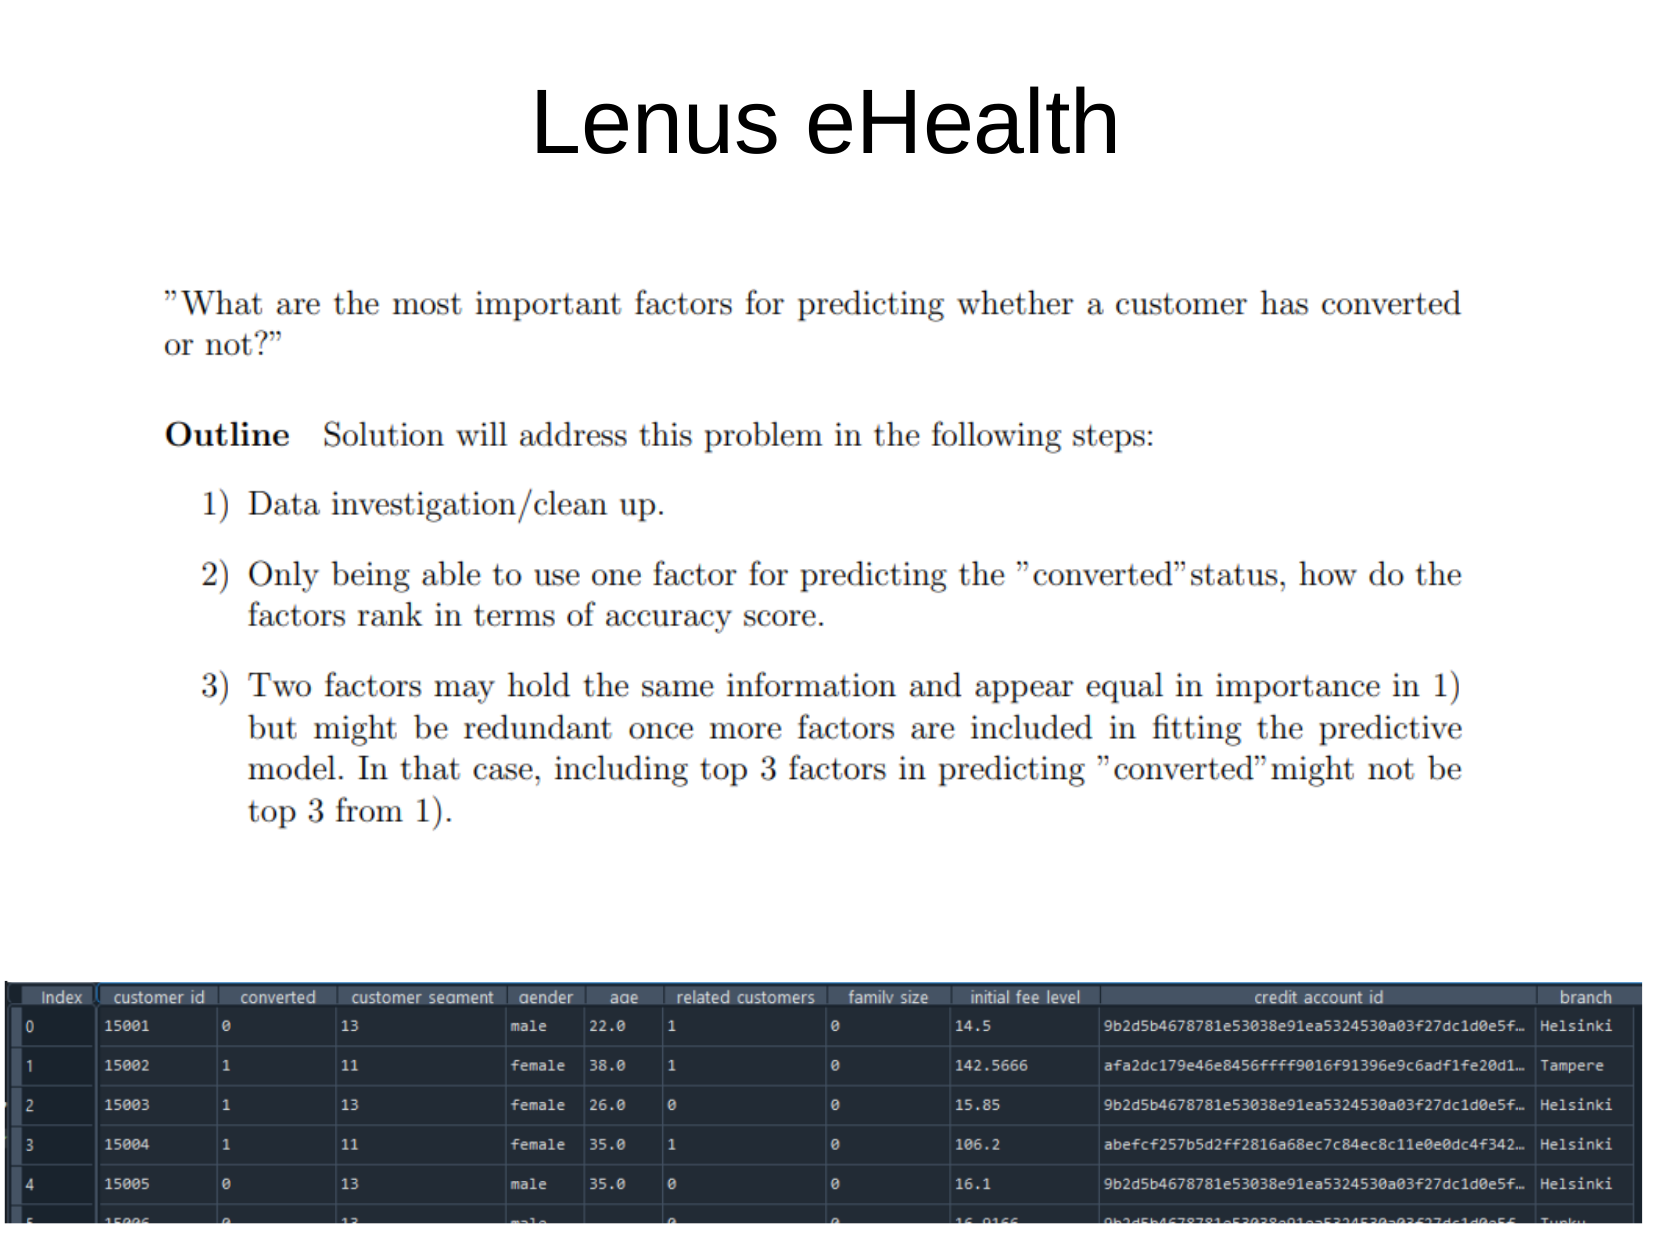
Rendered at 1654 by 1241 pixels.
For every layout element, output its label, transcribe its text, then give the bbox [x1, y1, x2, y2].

title Lenus eHealth [82, 17, 1571, 226]
picture [0, 971, 1651, 1231]
picture [142, 269, 1520, 850]
